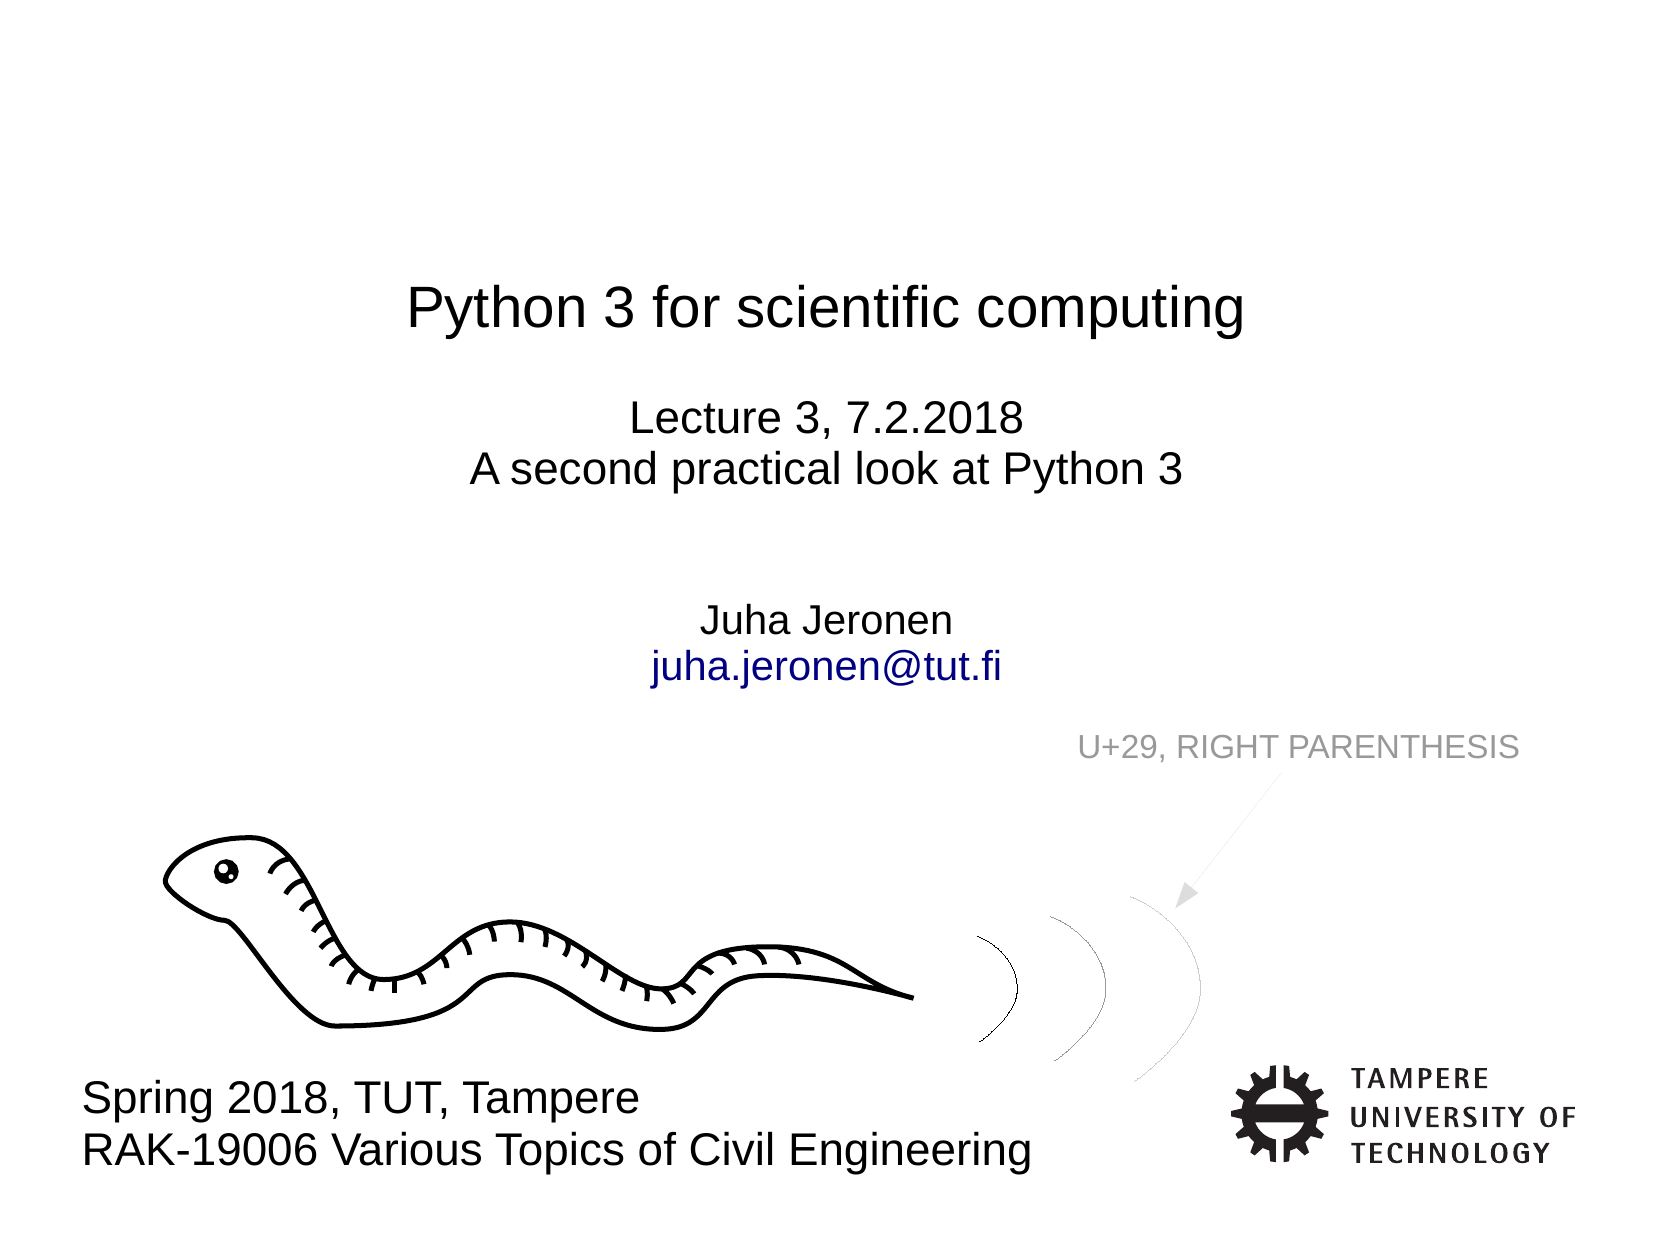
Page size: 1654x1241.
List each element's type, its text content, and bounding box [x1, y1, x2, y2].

text_box U+29, RIGHT PARENTHESIS [1062, 721, 1536, 774]
text_box Spring 2018, TUT, Tampere RAK-19006 Various Topics of Civil Engineering [66, 1065, 1051, 1183]
picture [1230, 1065, 1576, 1164]
picture [162, 835, 915, 1032]
subtitle Python 3 for scientific computing Lecture 3, 7.2.2018 A second practical look at Python 3 Juha Jeronen juha.jeronen@tut.fi [82, 273, 1571, 1027]
